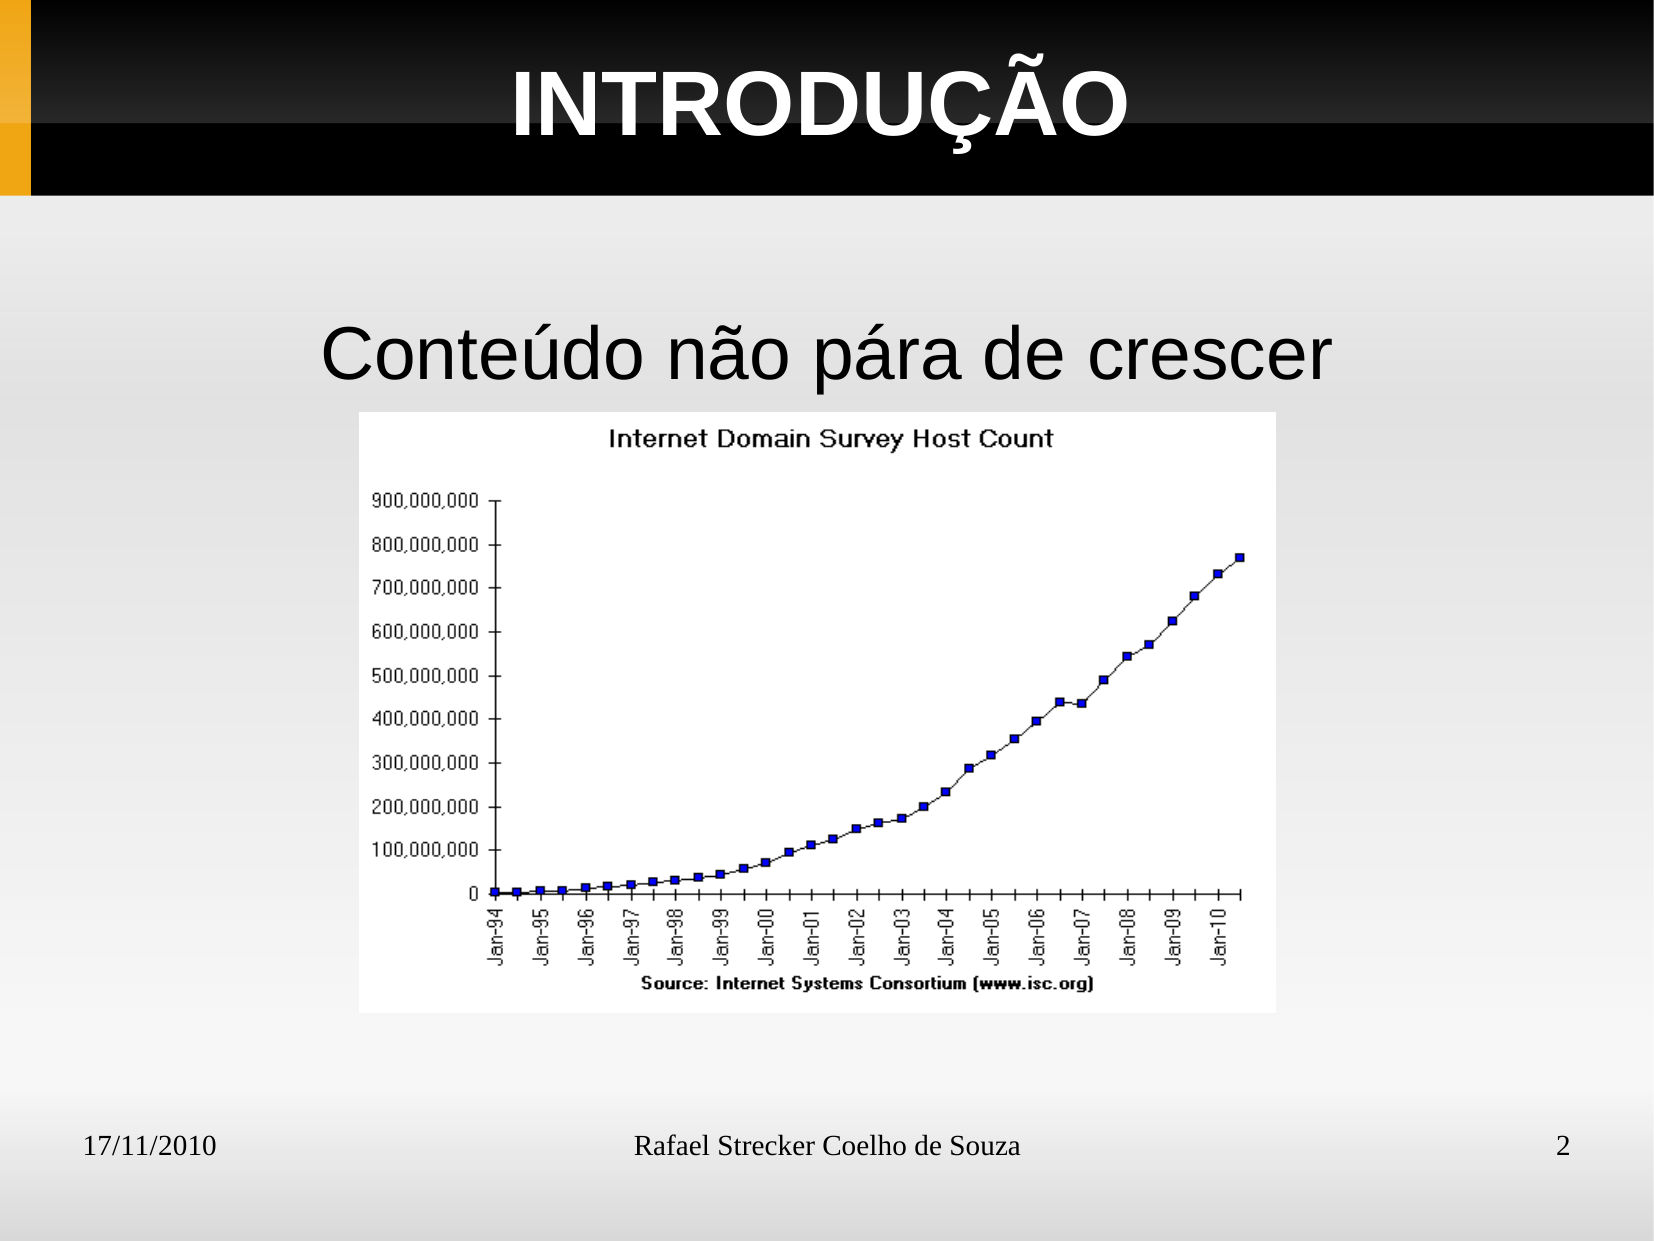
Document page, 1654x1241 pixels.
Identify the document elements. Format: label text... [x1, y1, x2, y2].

title INTRODUÇÃO [76, 7, 1565, 200]
picture [0, 0, 1654, 1241]
subtitle Conteúdo não pára de crescer [82, 290, 1571, 1109]
